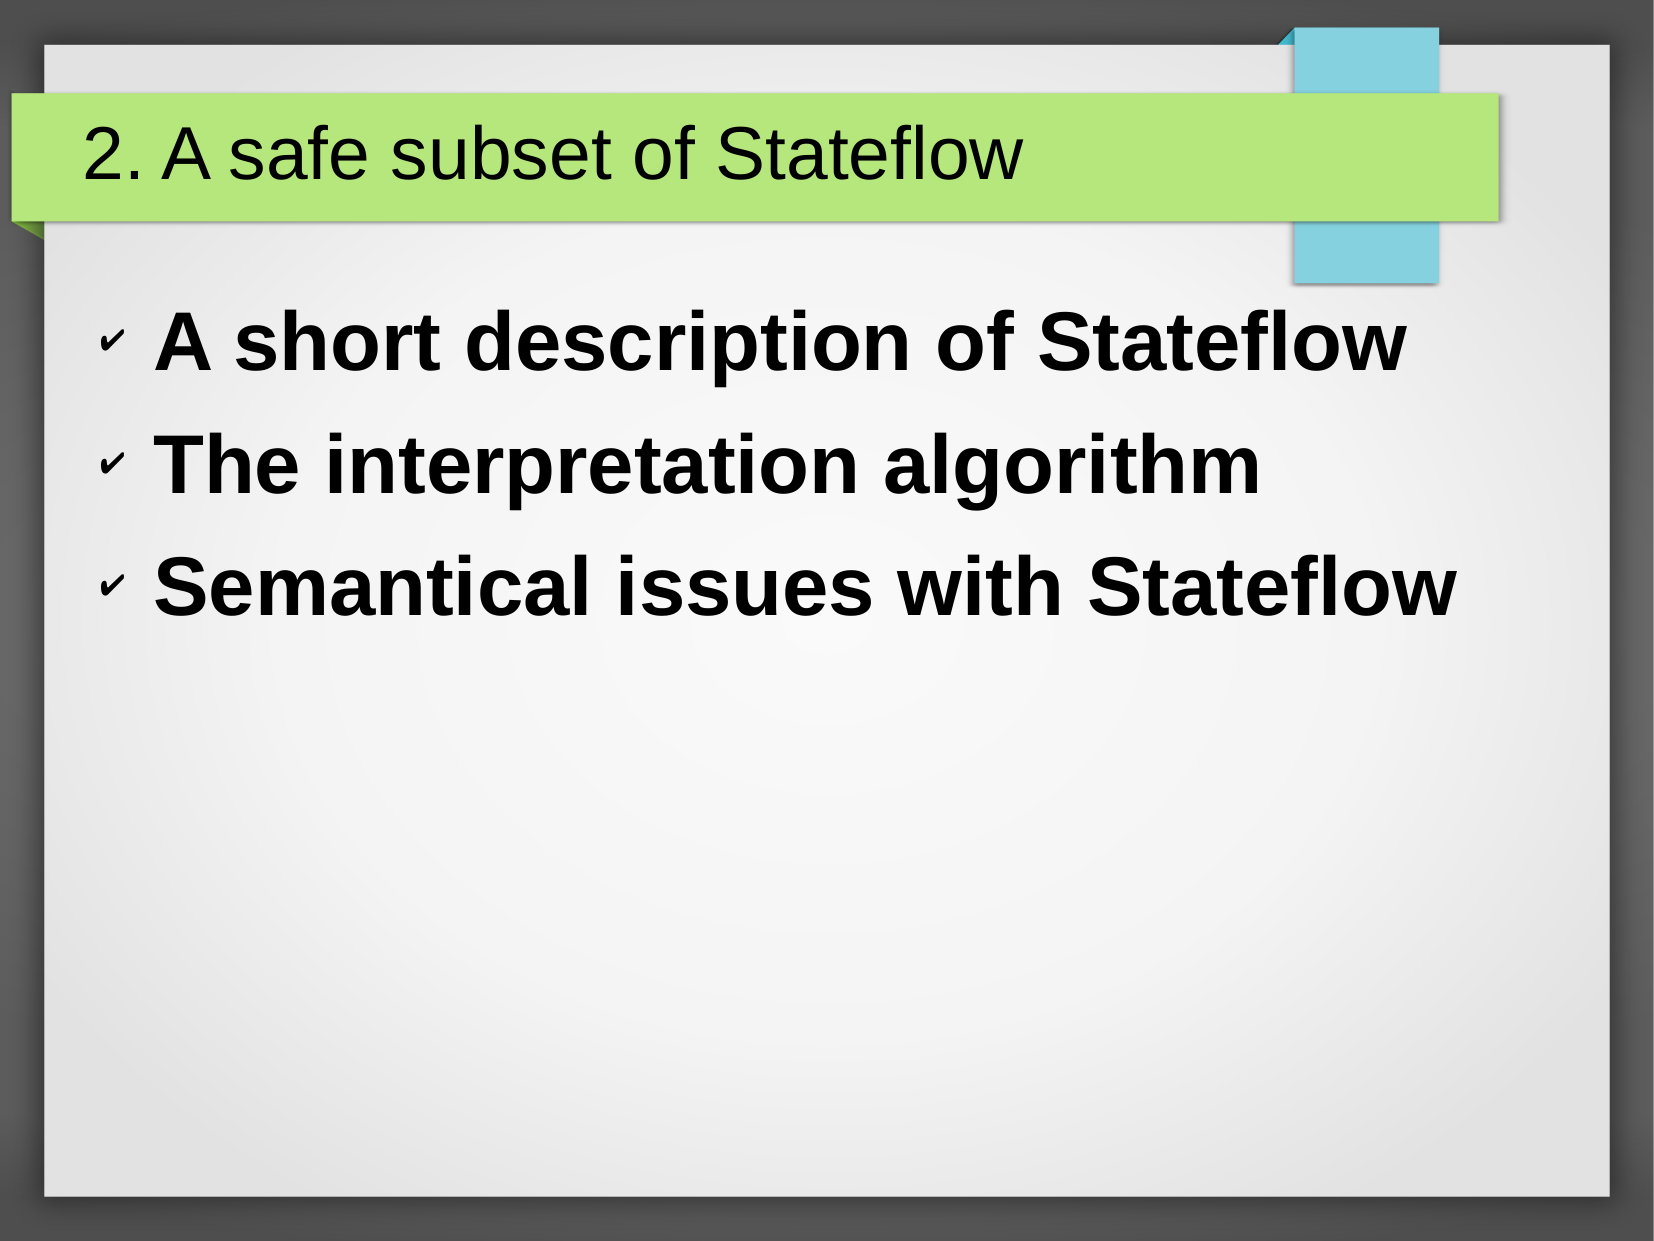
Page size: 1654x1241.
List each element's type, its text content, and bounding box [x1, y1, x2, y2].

title 2. A safe subset of Stateflow [82, 94, 1264, 213]
list A short description of Stateflow The interpretation algorithm Semantical issues with Stateflow [82, 295, 1571, 1015]
picture [0, 0, 1654, 1241]
